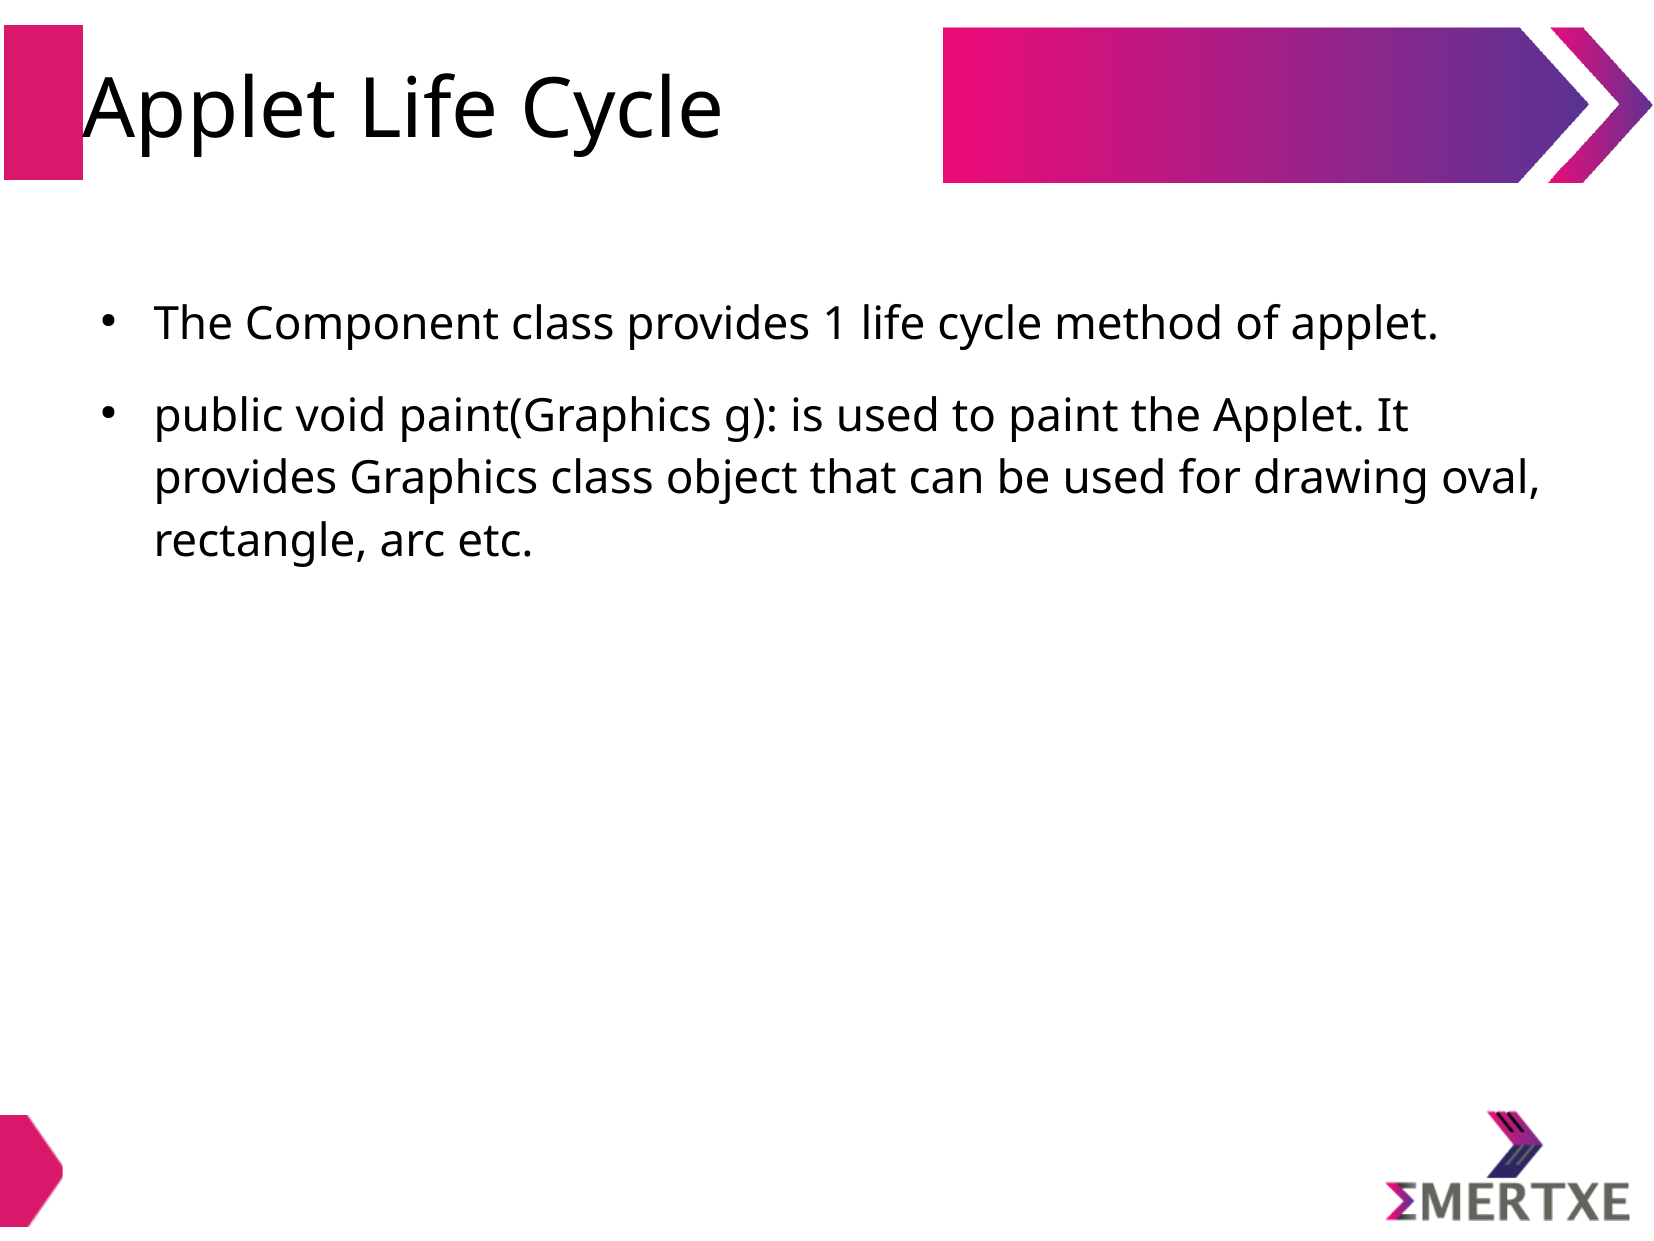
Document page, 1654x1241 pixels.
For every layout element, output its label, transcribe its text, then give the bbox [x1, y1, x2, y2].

list The Component class provides 1 life cycle method of applet. public void paint(Graphics g): is used to paint the Applet. It provides Graphics class object that can be used for drawing oval, rectangle, arc etc. [82, 290, 1571, 1010]
title Applet Life Cycle [82, 2, 1571, 210]
picture [1385, 1107, 1631, 1221]
picture [1571, 27, 1653, 183]
